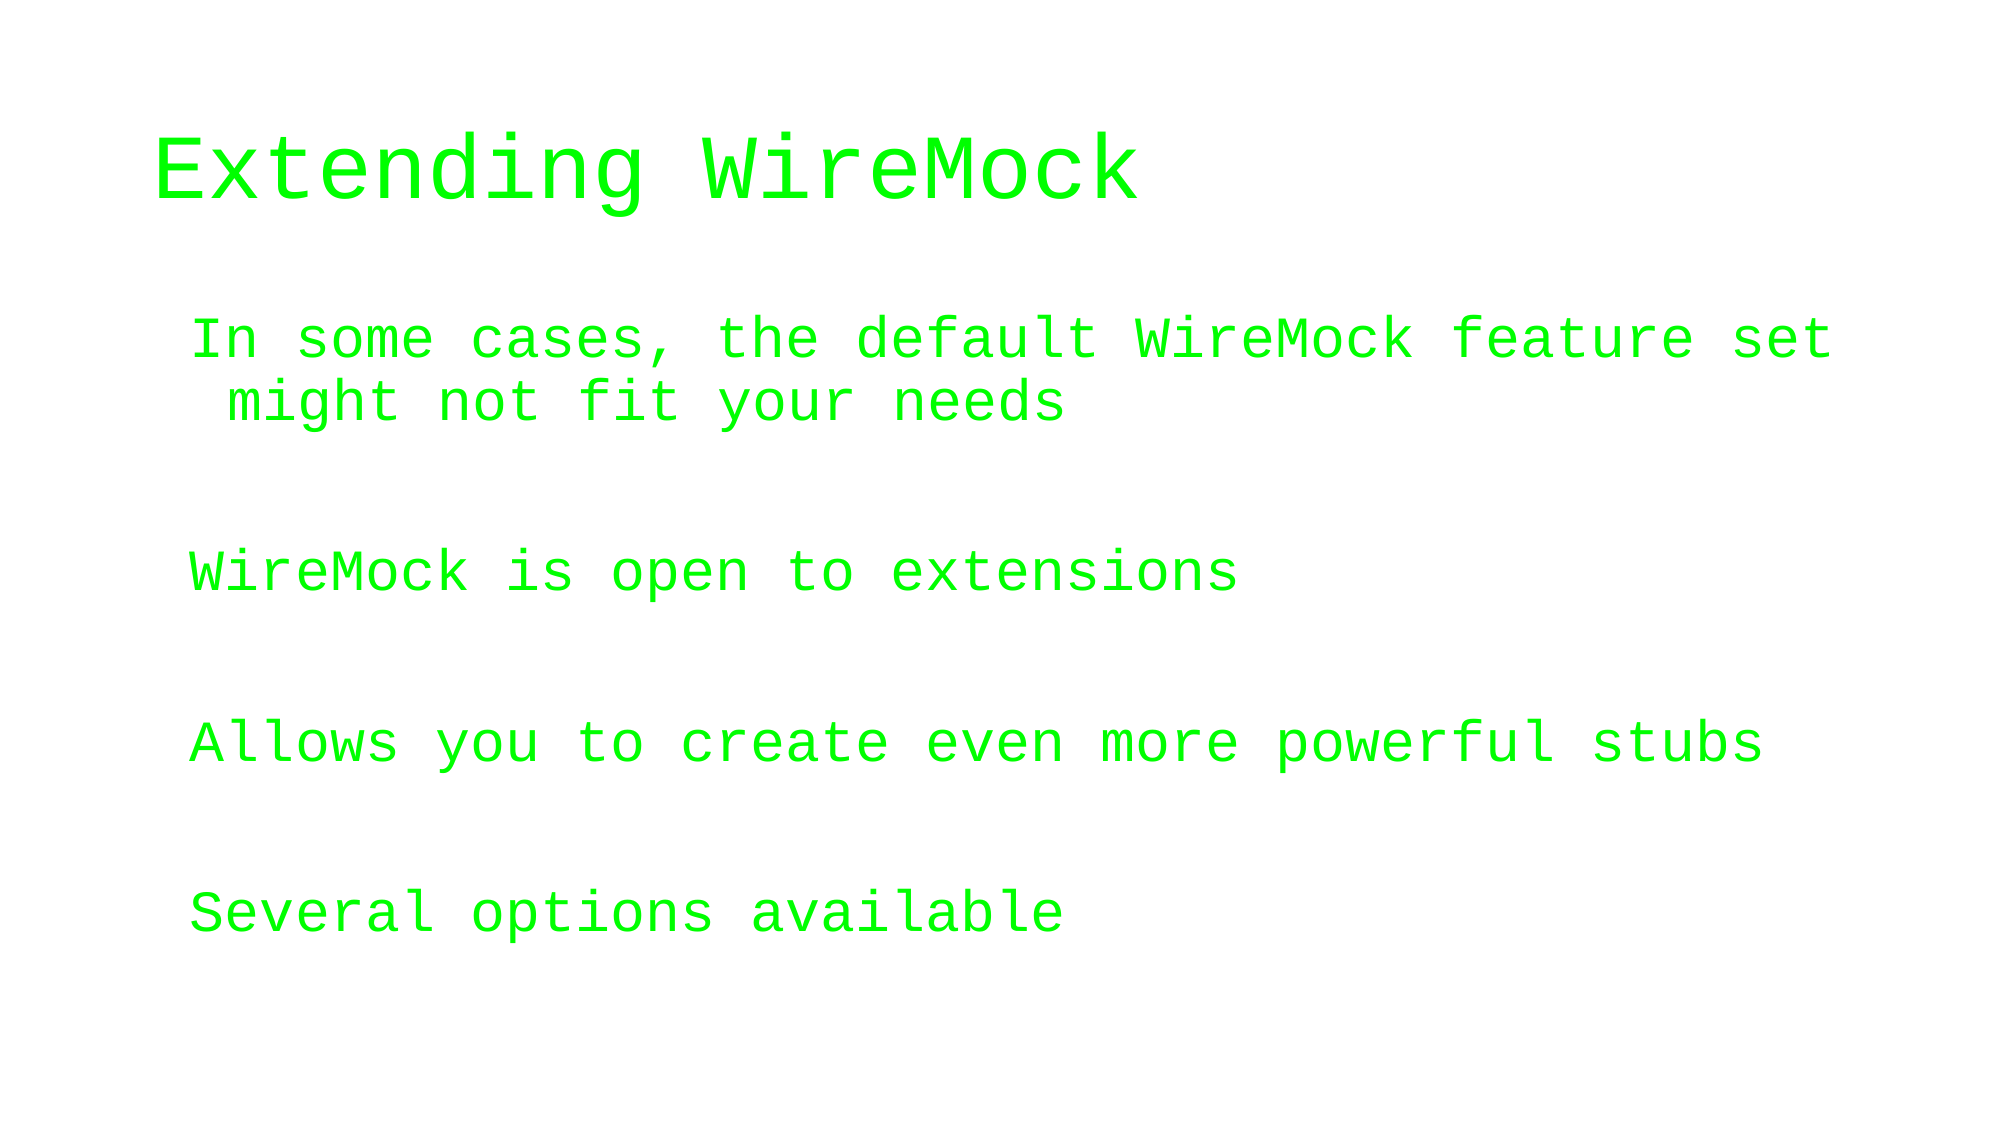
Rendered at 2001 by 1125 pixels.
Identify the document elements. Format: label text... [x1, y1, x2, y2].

list In some cases, the default WireMock feature set might not fit your needs WireMock is open to extensions Allows you to create even more powerful stubs Several options available [137, 299, 1863, 1014]
title Extending WireMock [137, 59, 1863, 278]
